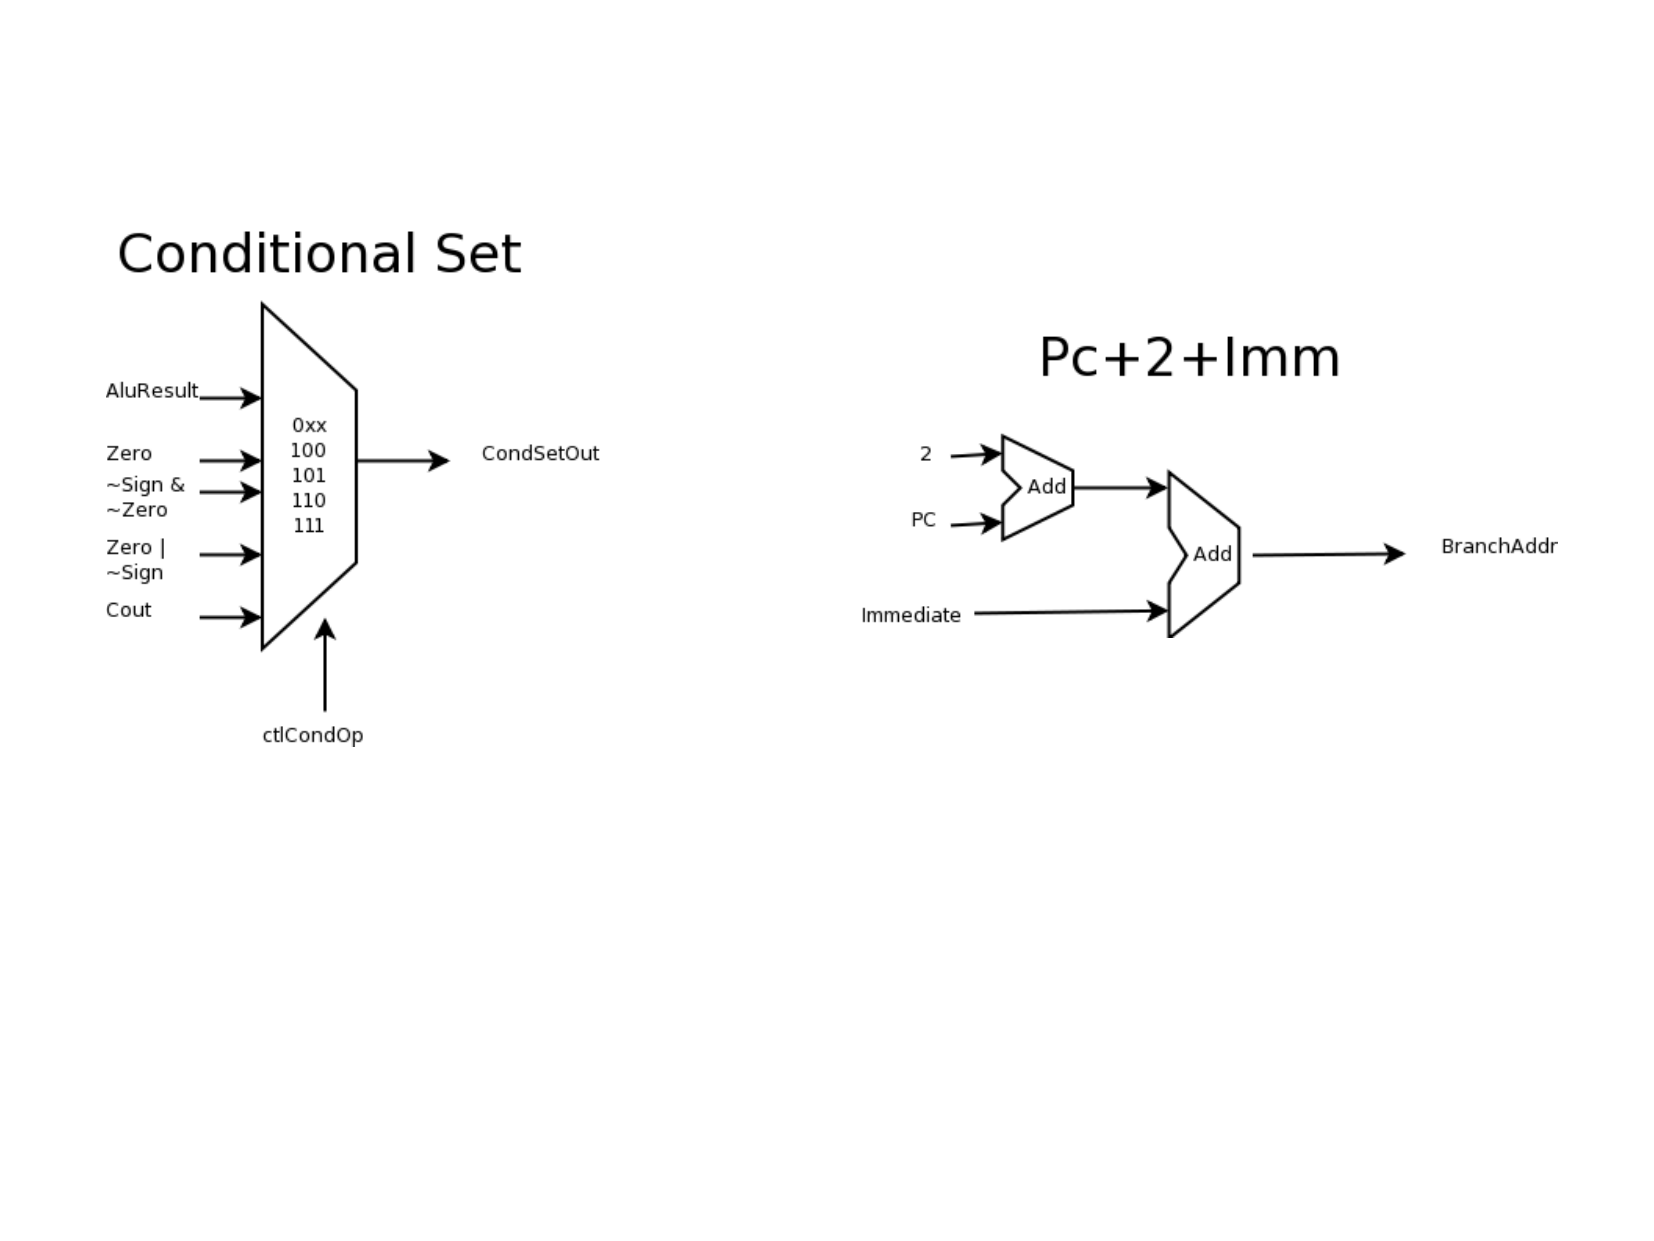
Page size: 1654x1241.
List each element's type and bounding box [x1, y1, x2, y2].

picture [862, 326, 1558, 638]
picture [106, 224, 601, 747]
